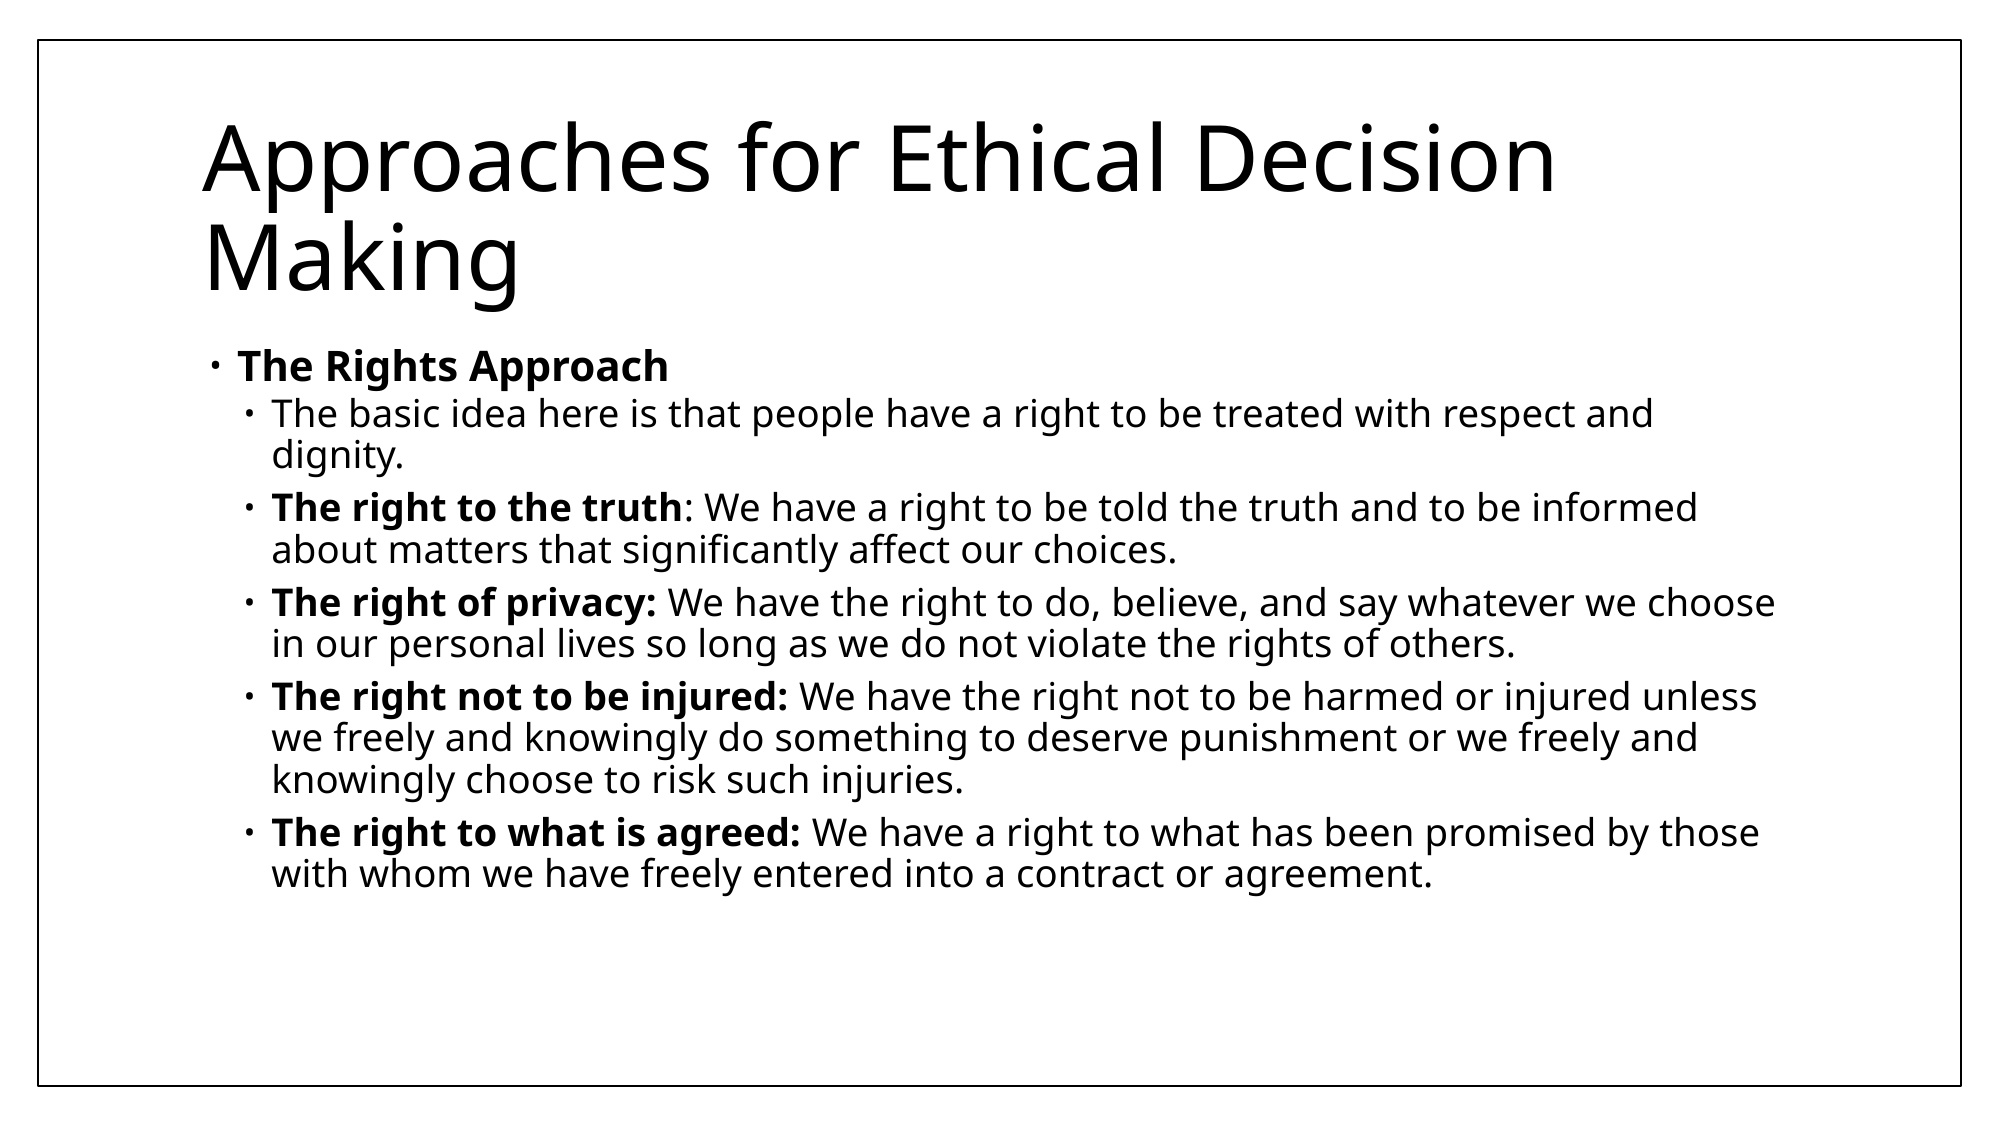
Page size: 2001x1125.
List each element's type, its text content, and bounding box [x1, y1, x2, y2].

title Approaches for Ethical Decision Making [187, 99, 1808, 323]
list The Rights Approach The basic idea here is that people have a right to be treated with respect and dignity. The right to the truth: We have a right to be told the truth and to be informed about matters that significantly affect our choices. The right of privacy: We have the right to do, believe, and say whatever we choose in our personal lives so long as we do not violate the rights of others. The right not to be injured: We have the right not to be harmed or injured unless we freely and knowingly do something to deserve punishment or we freely and knowingly choose to risk such injuries. The right to what is agreed: We have a right to what has been promised by those with whom we have freely entered into a contract or agreement. [187, 337, 1808, 1000]
